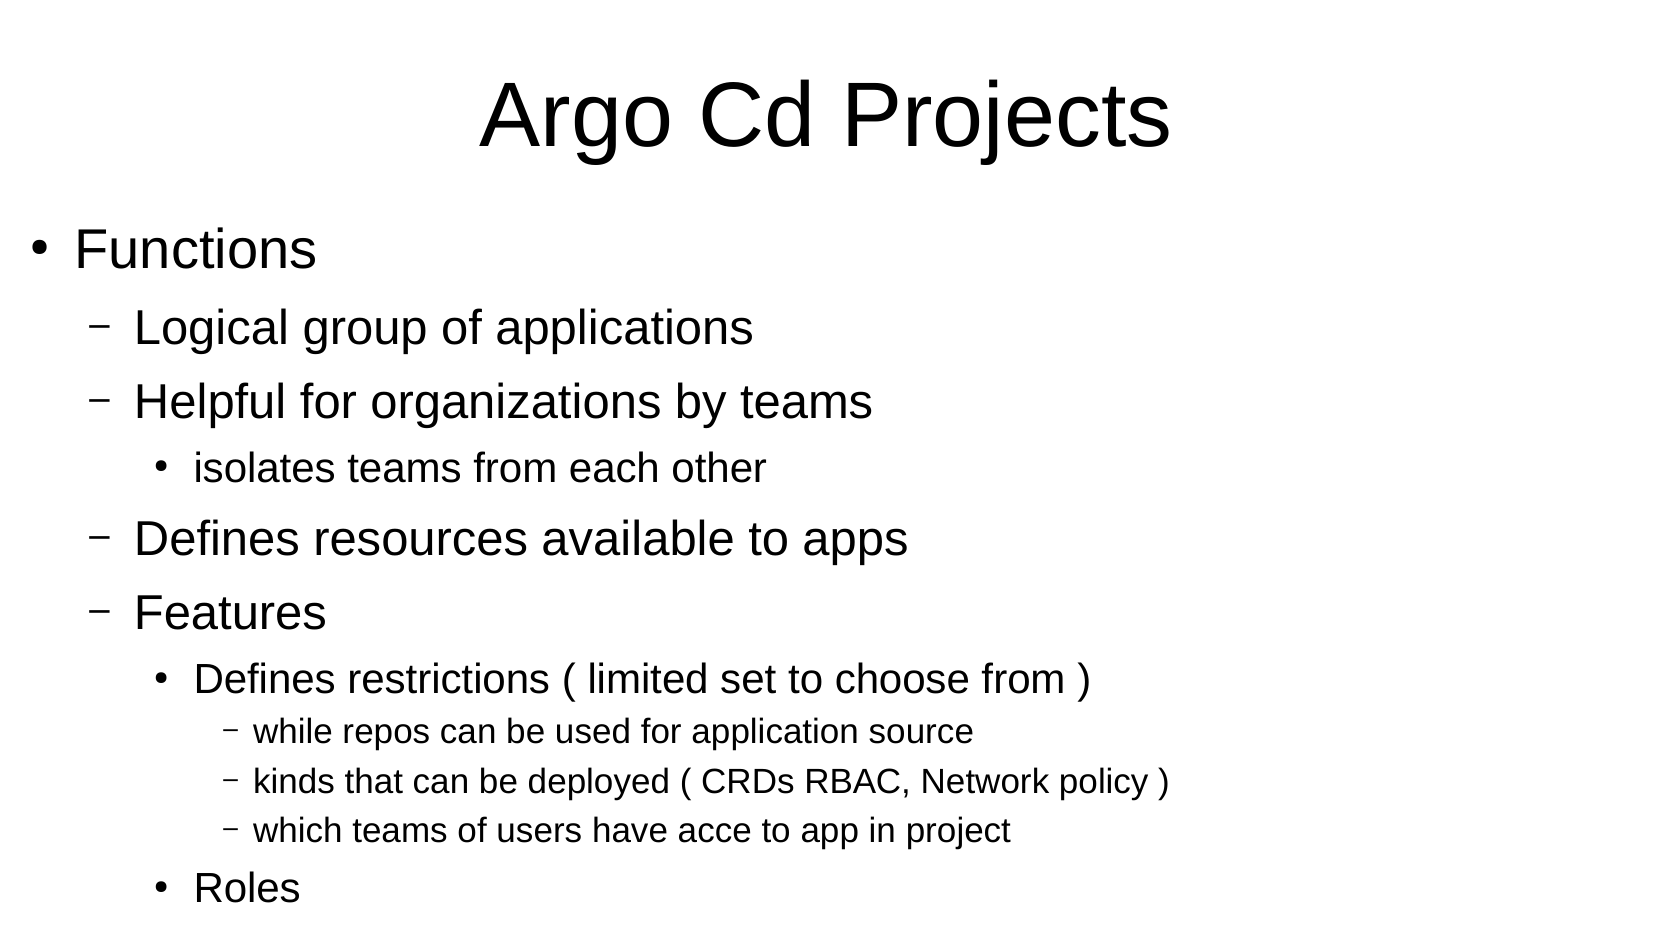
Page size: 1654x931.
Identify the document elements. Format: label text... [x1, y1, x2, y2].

title Argo Cd Projects [82, 37, 1571, 193]
list Functions Logical group of applications Helpful for organizations by teams isolates teams from each other Defines resources available to apps Features Defines restrictions ( limited set to choose from ) while repos can be used for application source kinds that can be deployed ( CRDs RBAC, Network policy ) which teams of users have acce to app in project Roles [15, 217, 1571, 916]
